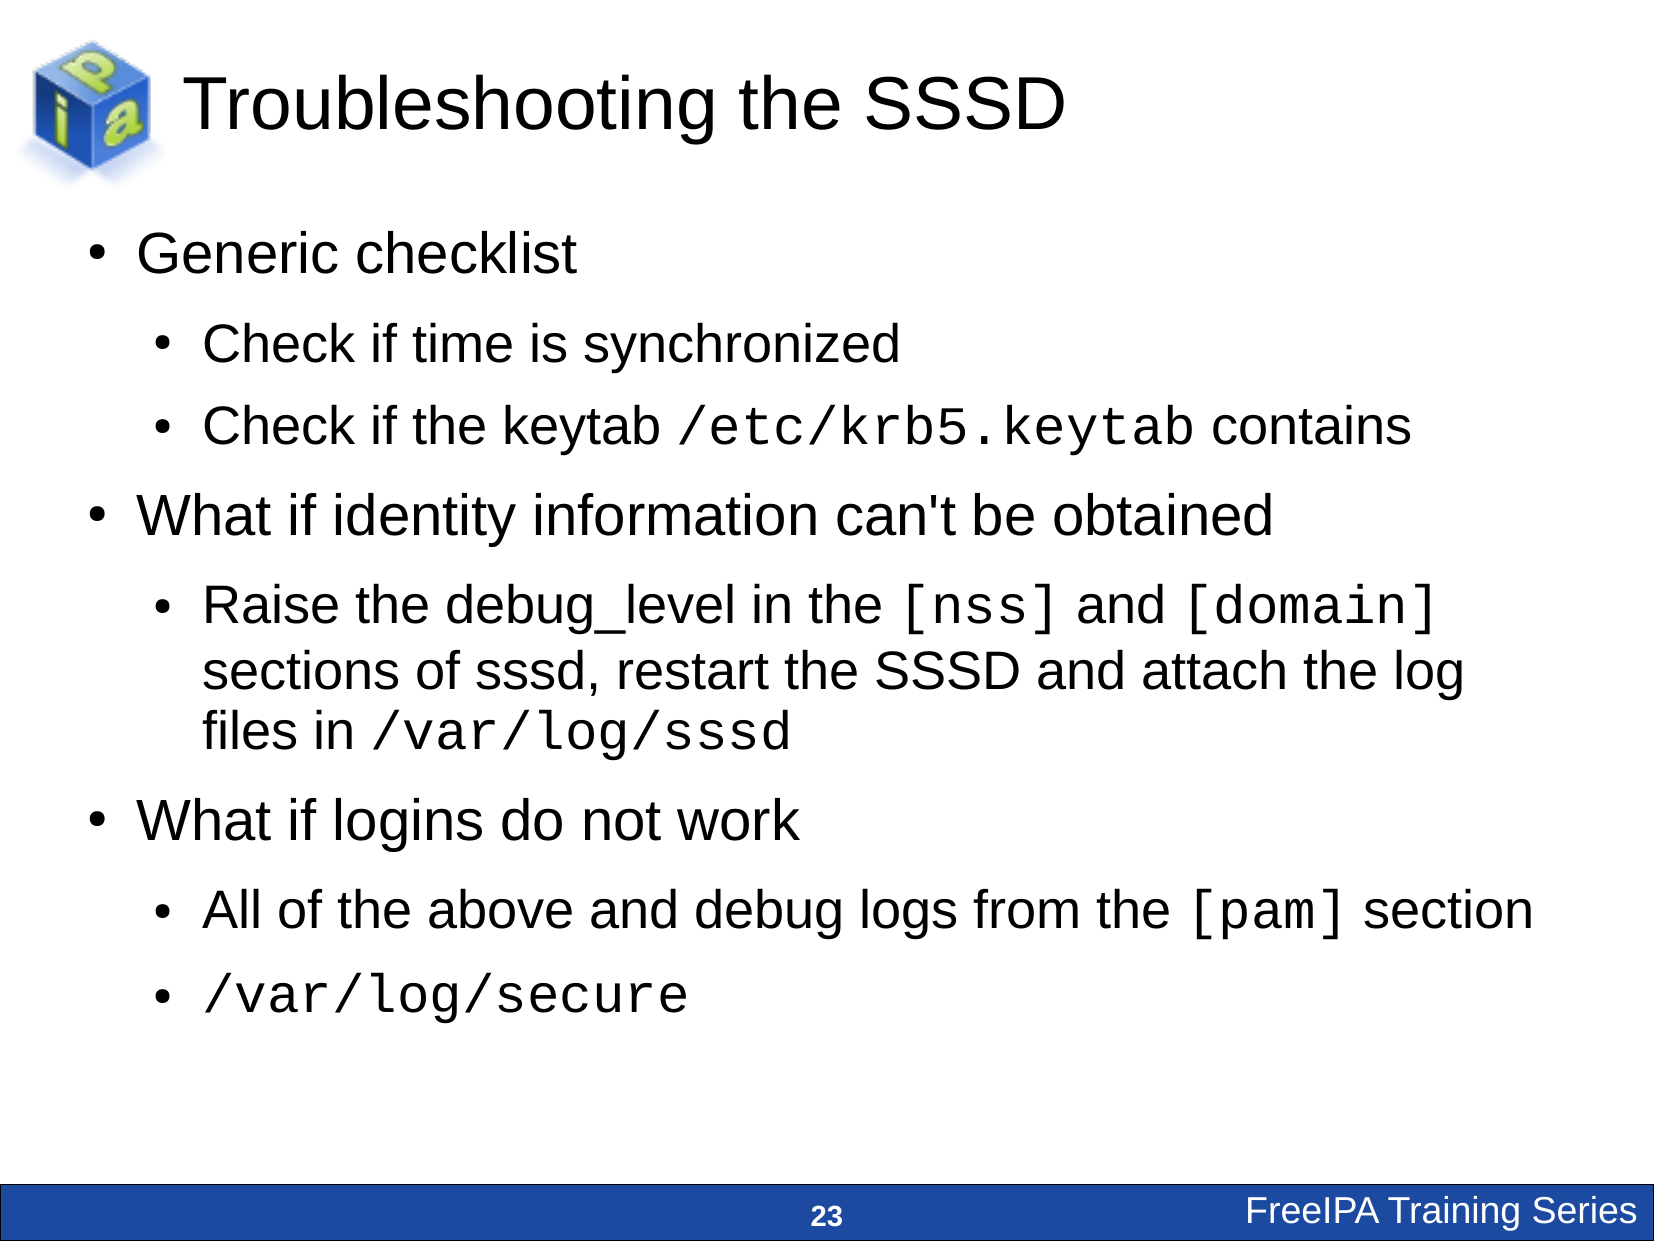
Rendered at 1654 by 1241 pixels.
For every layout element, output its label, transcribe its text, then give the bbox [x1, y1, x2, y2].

picture [17, 34, 165, 193]
title Troubleshooting the SSSD [182, 31, 1579, 177]
list Generic checklist Check if time is synchronized Check if the keytab /etc/krb5.keytab contains What if identity information can't be obtained Raise the debug_level in the [nss] and [domain] sections of sssd, restart the SSSD and attach the log files in /var/log/sssd What if logins do not work All of the above and debug logs from the [pam] section /var/log/secure [70, 221, 1559, 1032]
